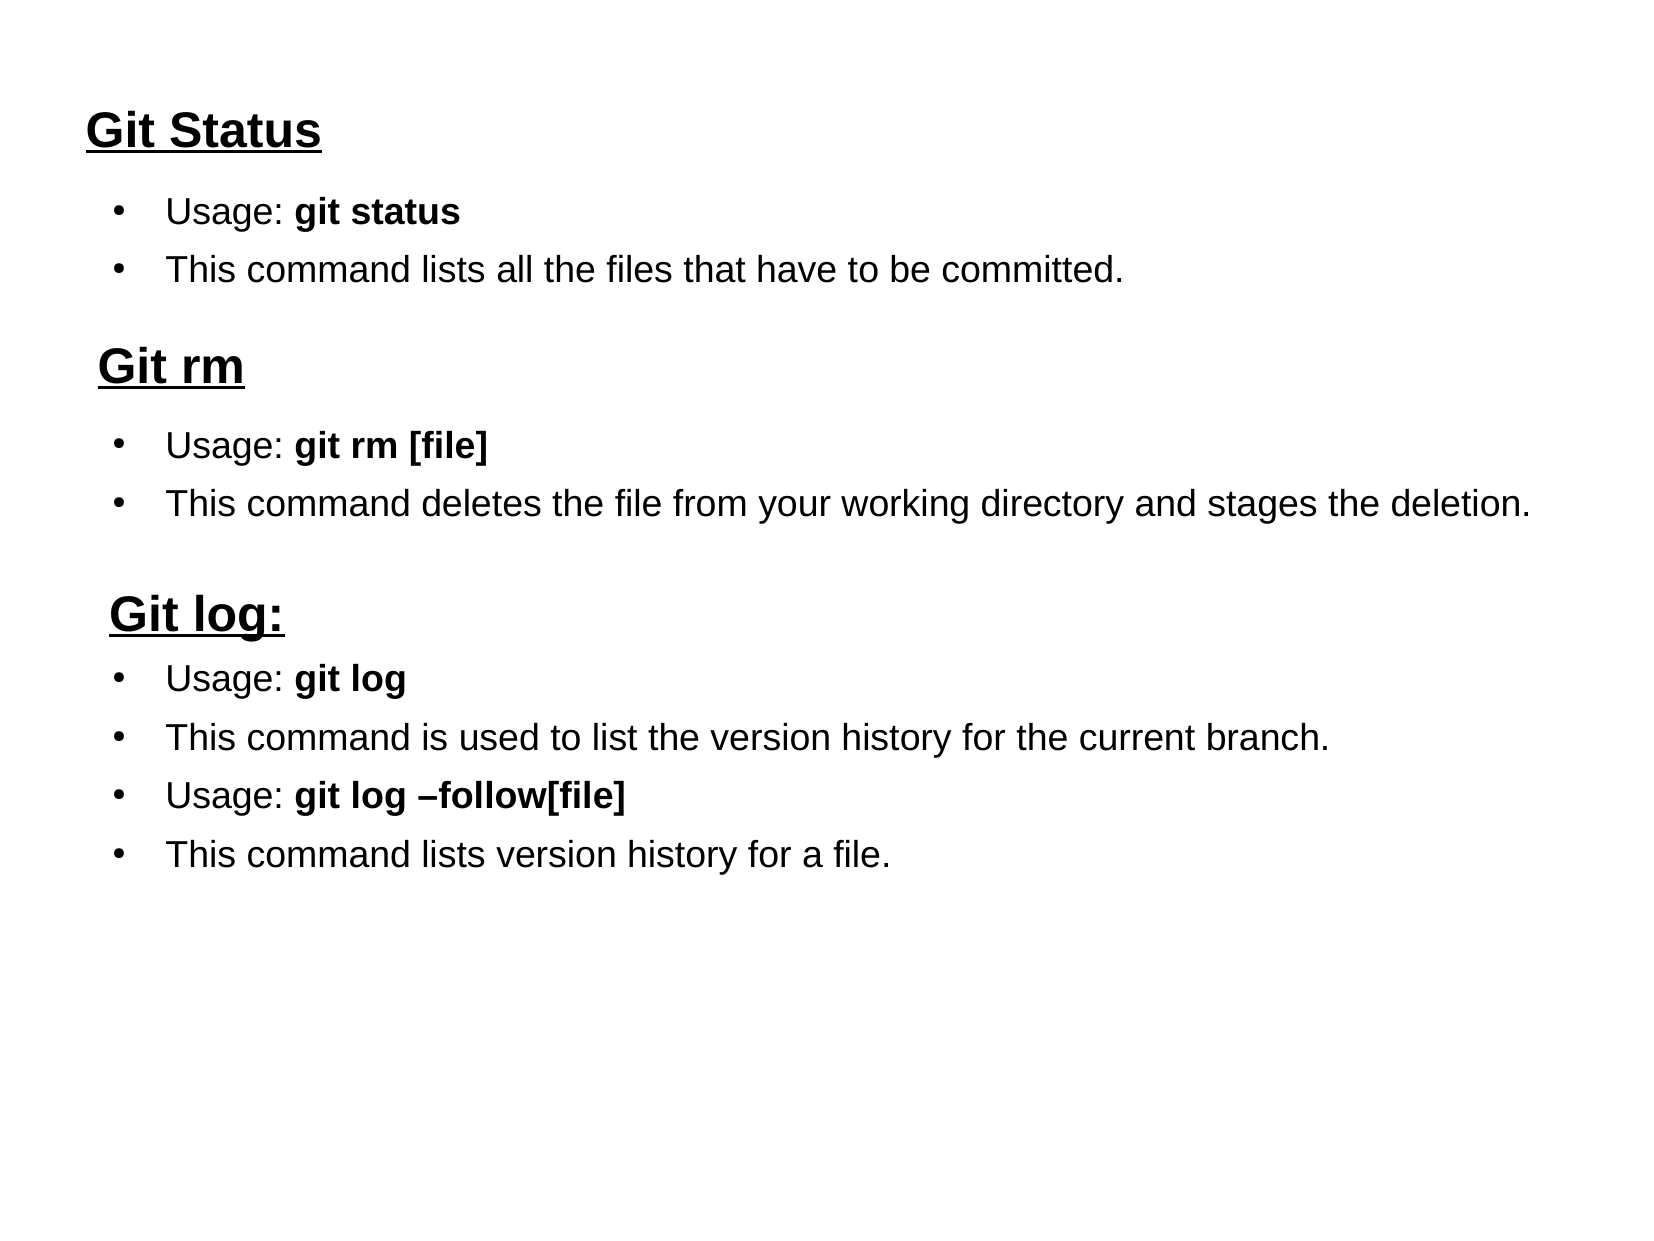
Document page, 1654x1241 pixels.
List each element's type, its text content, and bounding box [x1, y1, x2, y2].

text_box Git rm [82, 330, 331, 402]
text_box Git log: [94, 578, 367, 650]
text_box Git Status [70, 94, 473, 166]
list Usage: git status This command lists all the files that have to be committed. Usage: git rm [file] This command deletes the file from your working directory and stages the deletion. Usage: git log This command is used to list the version history for the current branch. Usage: git log –follow[file] This command lists version history for a file. [94, 190, 1583, 1075]
